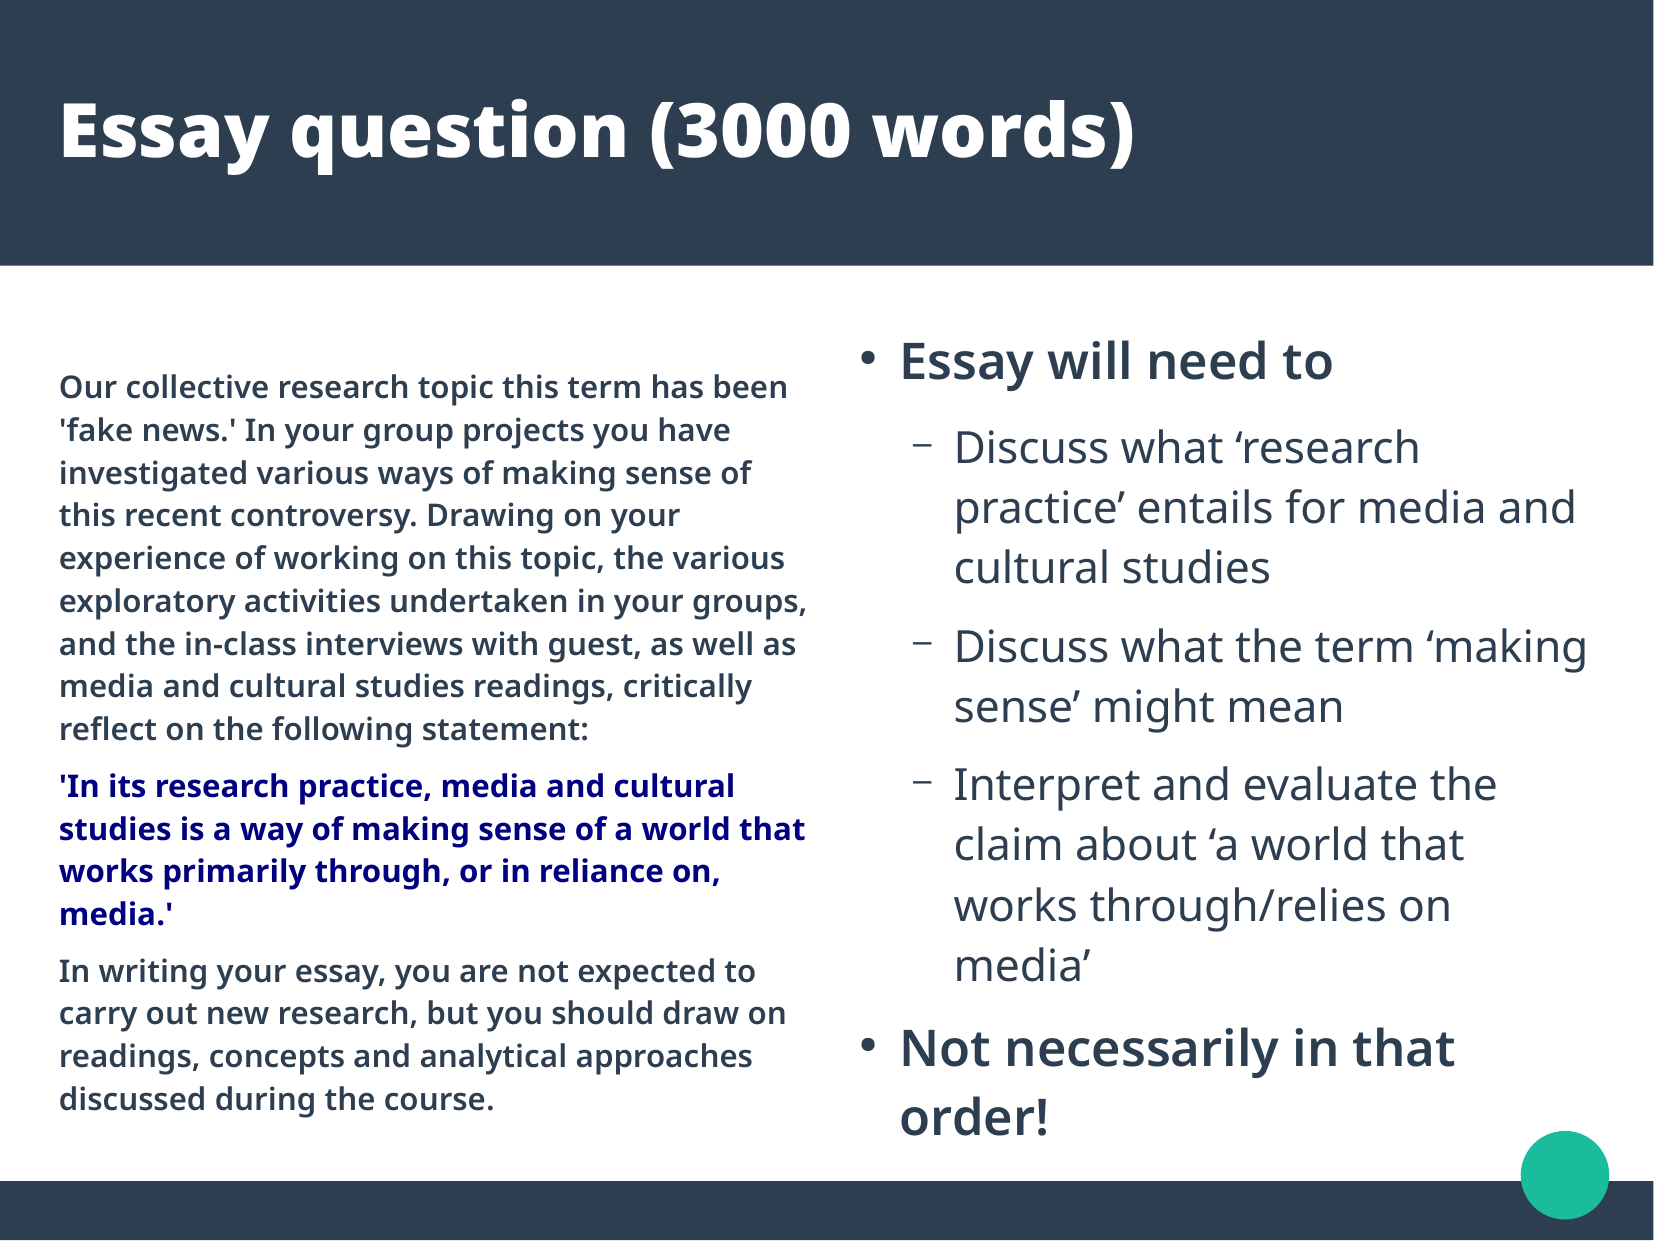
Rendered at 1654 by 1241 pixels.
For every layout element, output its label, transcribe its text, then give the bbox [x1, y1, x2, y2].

title Essay question (3000 words) [59, 49, 1595, 207]
list Our collective research topic this term has been 'fake news.' In your group projects you have investigated various ways of making sense of this recent controversy. Drawing on your experience of working on this topic, the various exploratory activities undertaken in your groups, and the in-class interviews with guest, as well as media and cultural studies readings, critically reflect on the following statement: 'In its research practice, media and cultural studies is a way of making sense of a world that works primarily through, or in reliance on, media.' In writing your essay, you are not expected to carry out new research, but you should draw on readings, concepts and analytical approaches discussed during the course. [59, 324, 809, 1152]
list Essay will need to Discuss what ‘research practice’ entails for media and cultural studies Discuss what the term ‘making sense’ might mean Interpret and evaluate the claim about ‘a world that works through/relies on media’ Not necessarily in that order! [845, 324, 1596, 1152]
